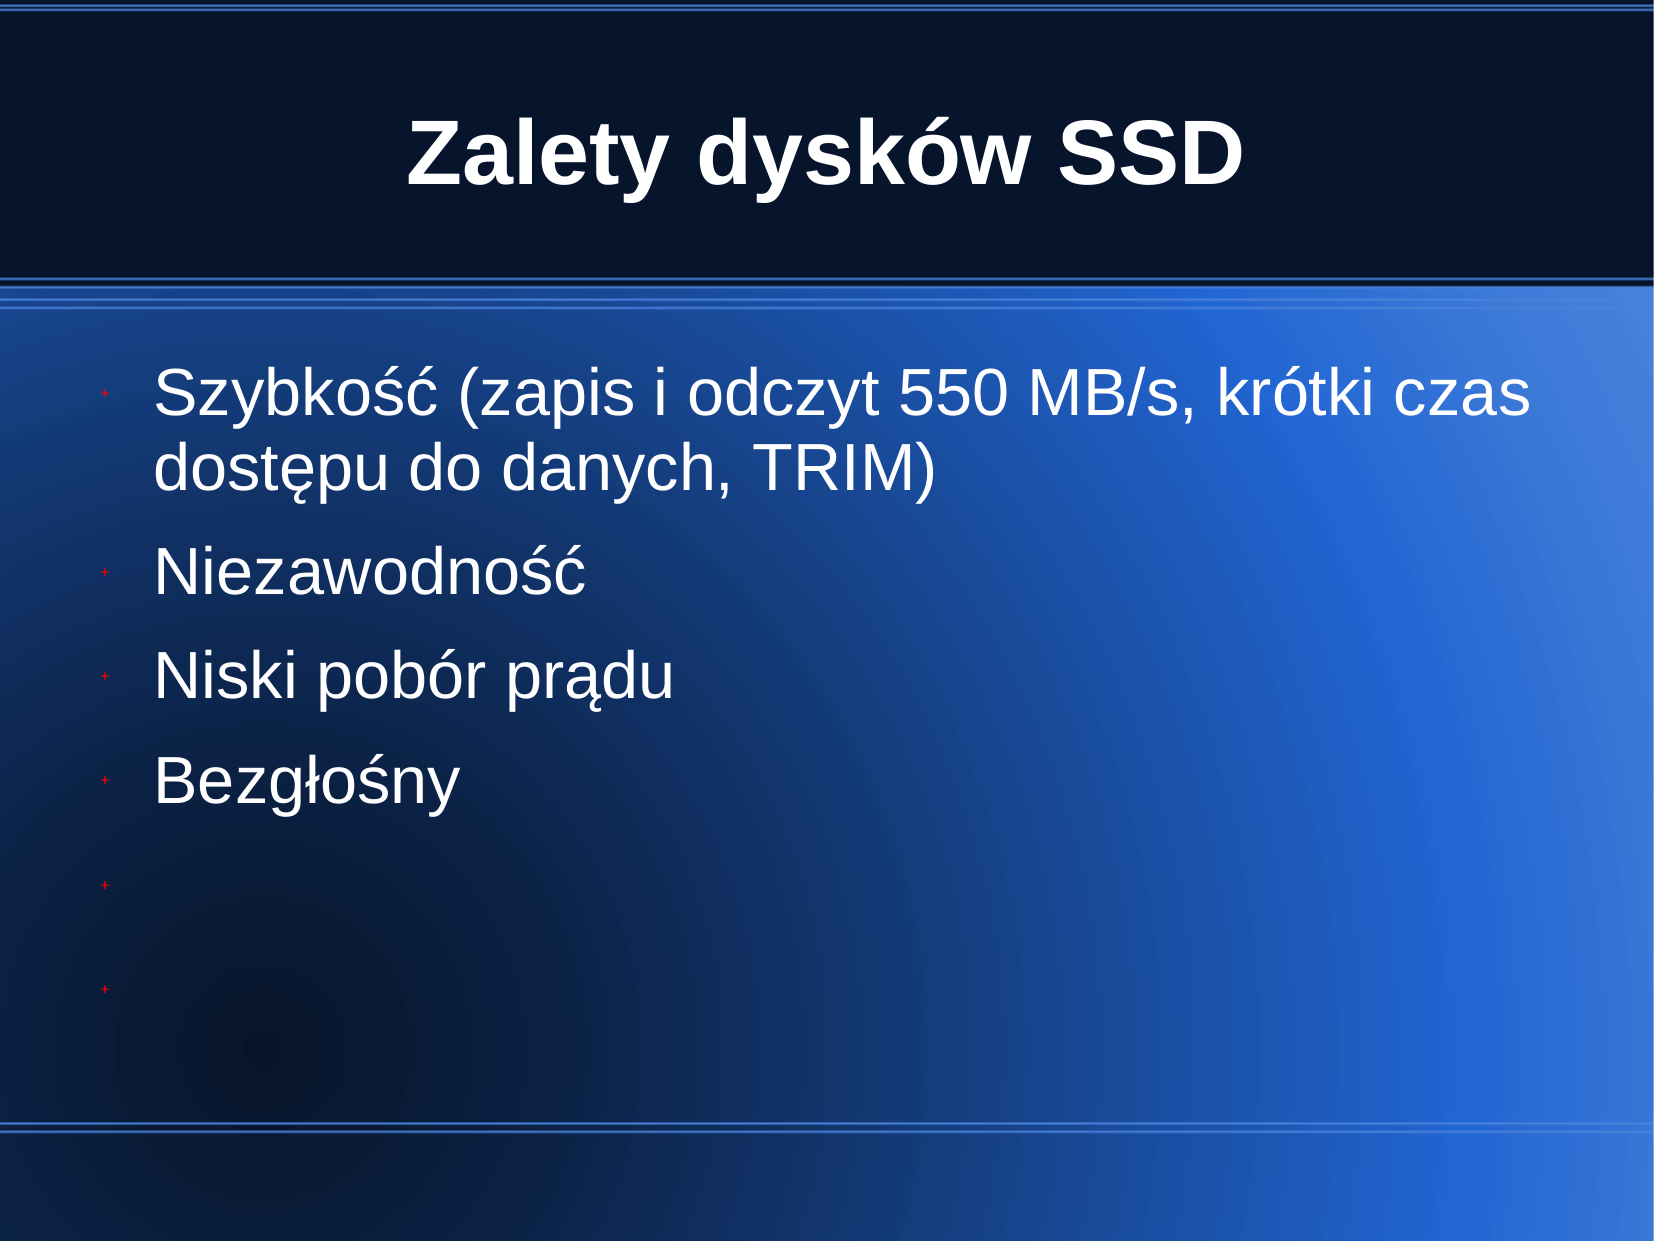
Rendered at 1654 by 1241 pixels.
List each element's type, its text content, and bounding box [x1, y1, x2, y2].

picture [0, 0, 1654, 1241]
list Szybkość (zapis i odczyt 550 MB/s, krótki czas dostępu do danych, TRIM) Niezawodność Niski pobór prądu Bezgłośny [82, 355, 1571, 1060]
title Zalety dysków SSD [82, 49, 1571, 257]
